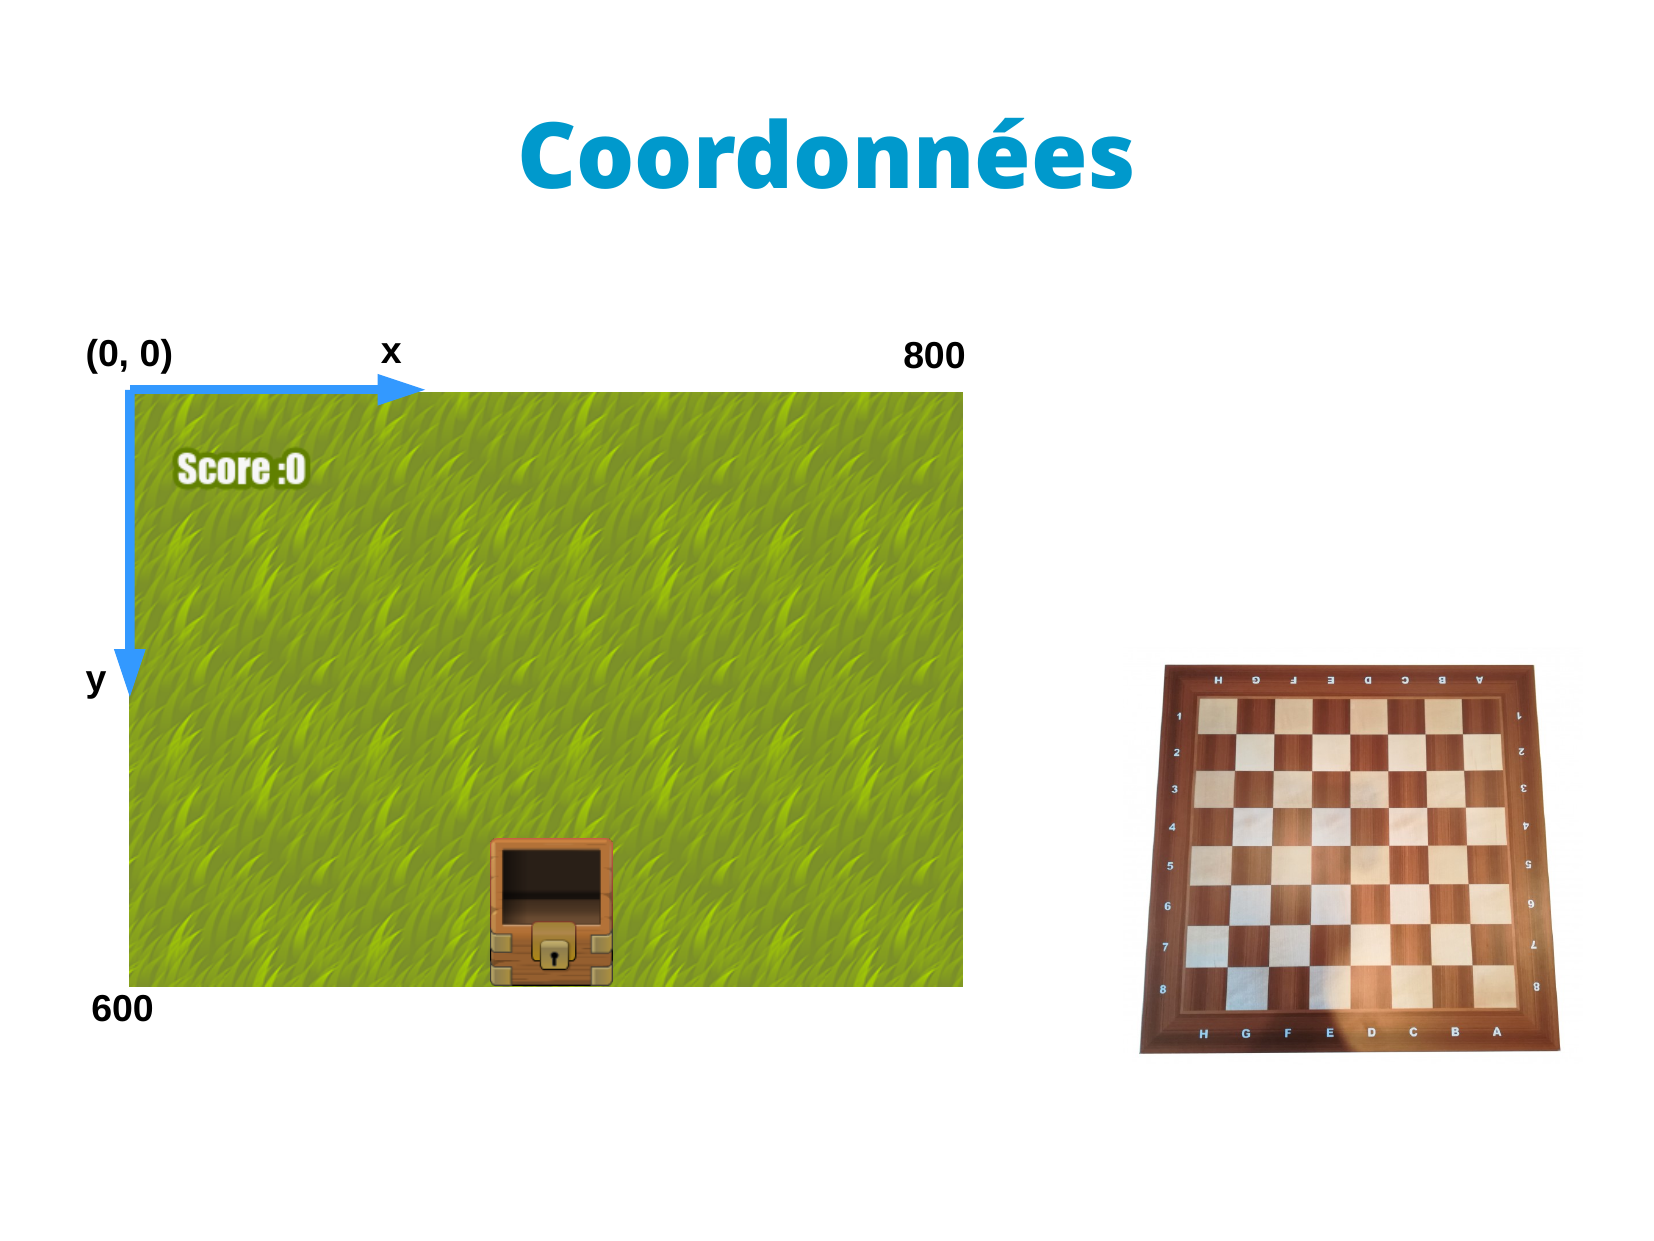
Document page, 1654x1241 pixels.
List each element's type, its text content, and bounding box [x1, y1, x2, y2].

text_box 600 [76, 980, 172, 1040]
text_box 800 [720, 327, 981, 385]
text_box x [366, 321, 414, 405]
picture [129, 392, 963, 987]
picture [1123, 625, 1583, 1085]
title Coordonnées [82, 49, 1571, 257]
text_box y [70, 649, 119, 733]
text_box (0, 0) [70, 324, 189, 384]
